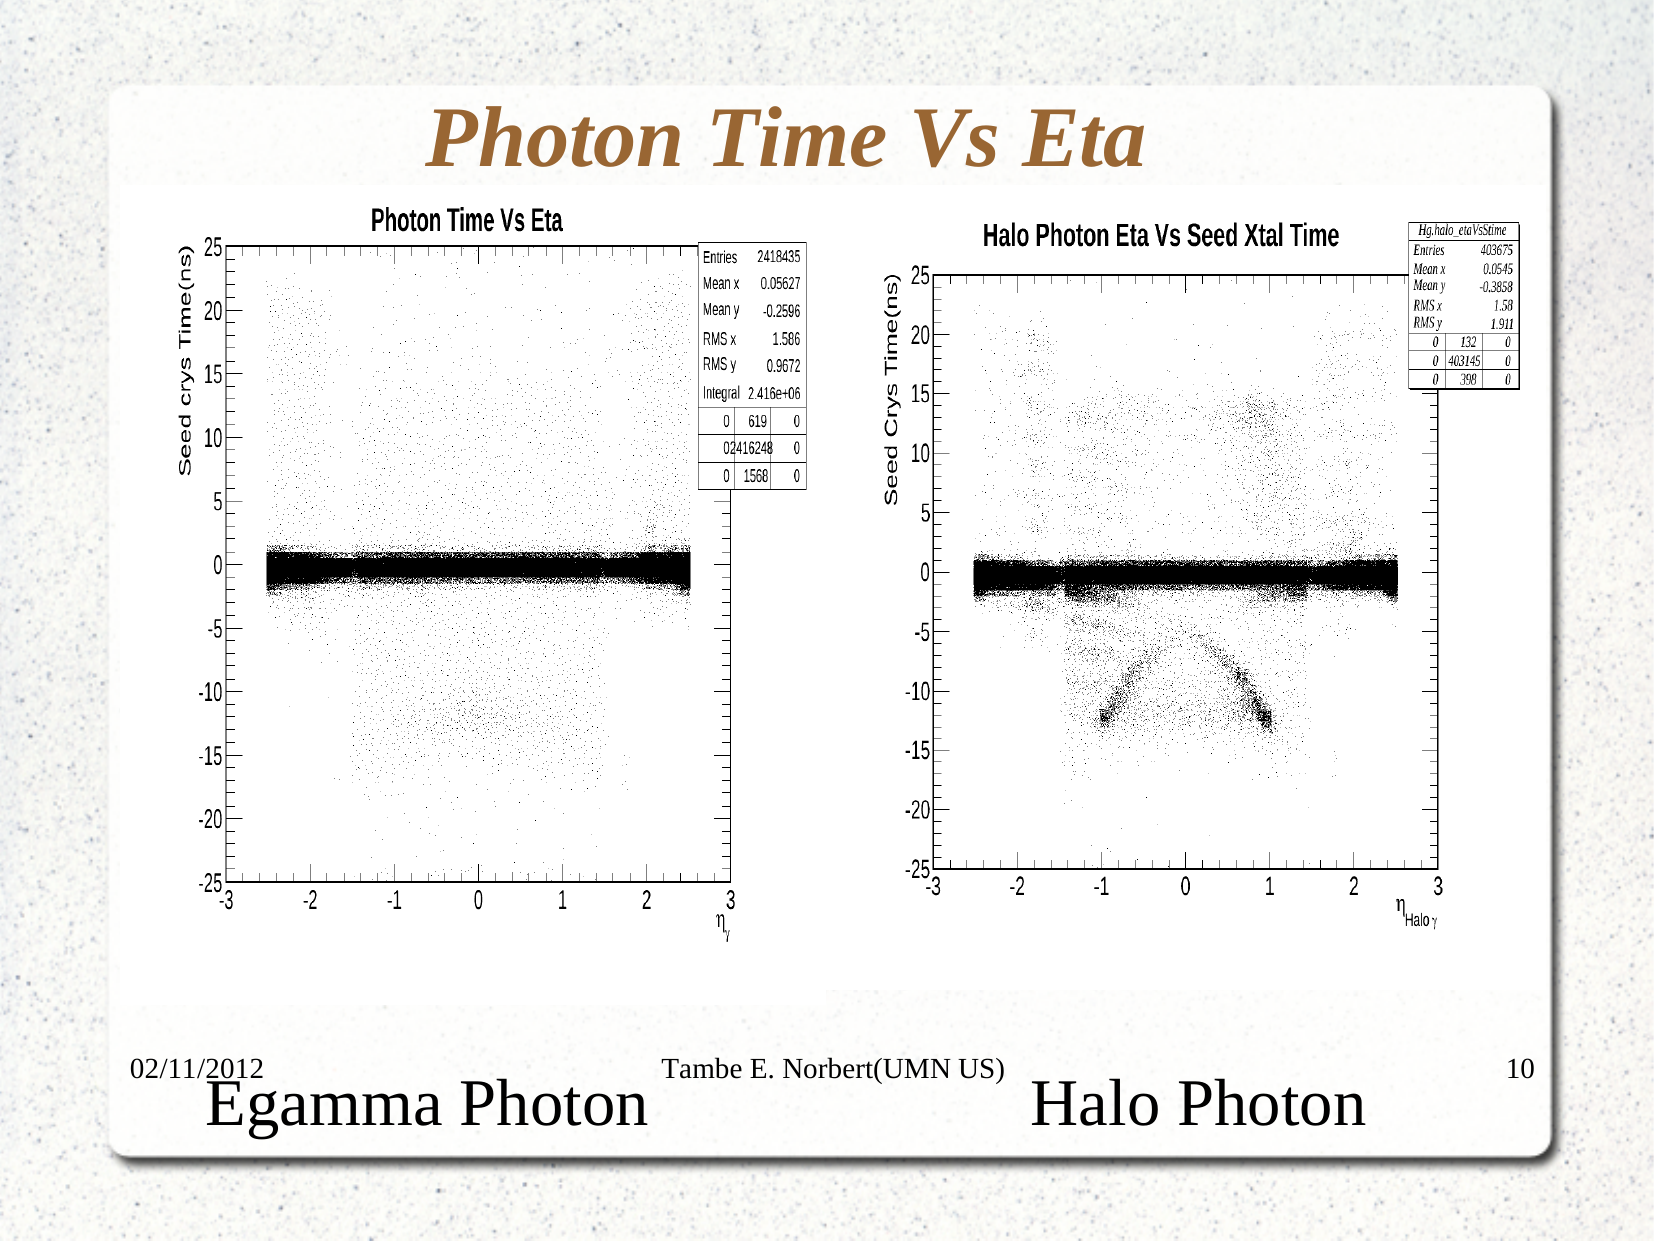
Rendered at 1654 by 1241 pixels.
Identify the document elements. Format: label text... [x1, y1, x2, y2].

list Halo Photon [960, 1065, 1426, 1141]
picture [0, 0, 1654, 1241]
title Photon Time Vs Eta [270, 90, 1261, 185]
list Egamma Photon [135, 1065, 706, 1141]
